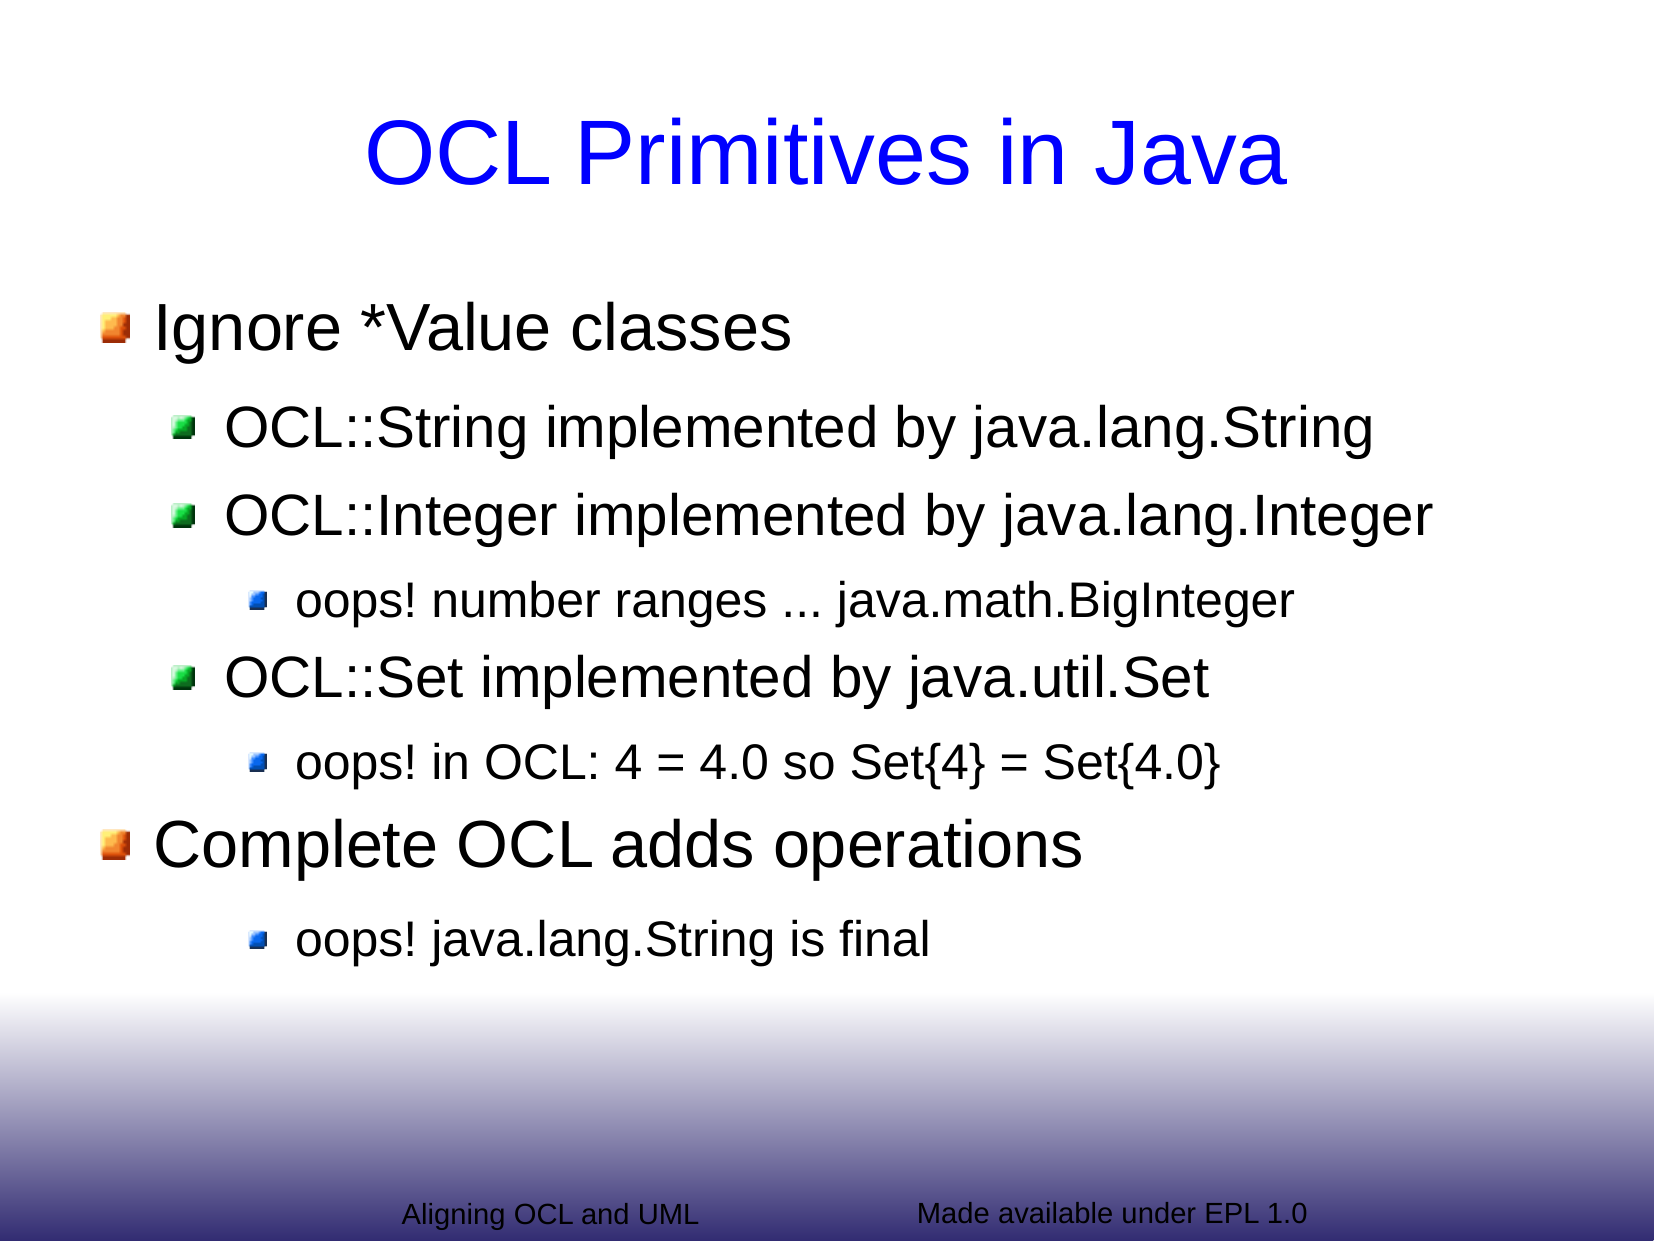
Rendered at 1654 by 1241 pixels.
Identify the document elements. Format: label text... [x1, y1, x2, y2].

title OCL Primitives in Java [82, 49, 1571, 257]
list Ignore *Value classes OCL::String implemented by java.lang.String OCL::Integer implemented by java.lang.Integer oops! number ranges ... java.math.BigInteger OCL::Set implemented by java.util.Set oops! in OCL: 4 = 4.0 so Set{4} = Set{4.0} Complete OCL adds operations oops! java.lang.String is final [82, 290, 1571, 1109]
